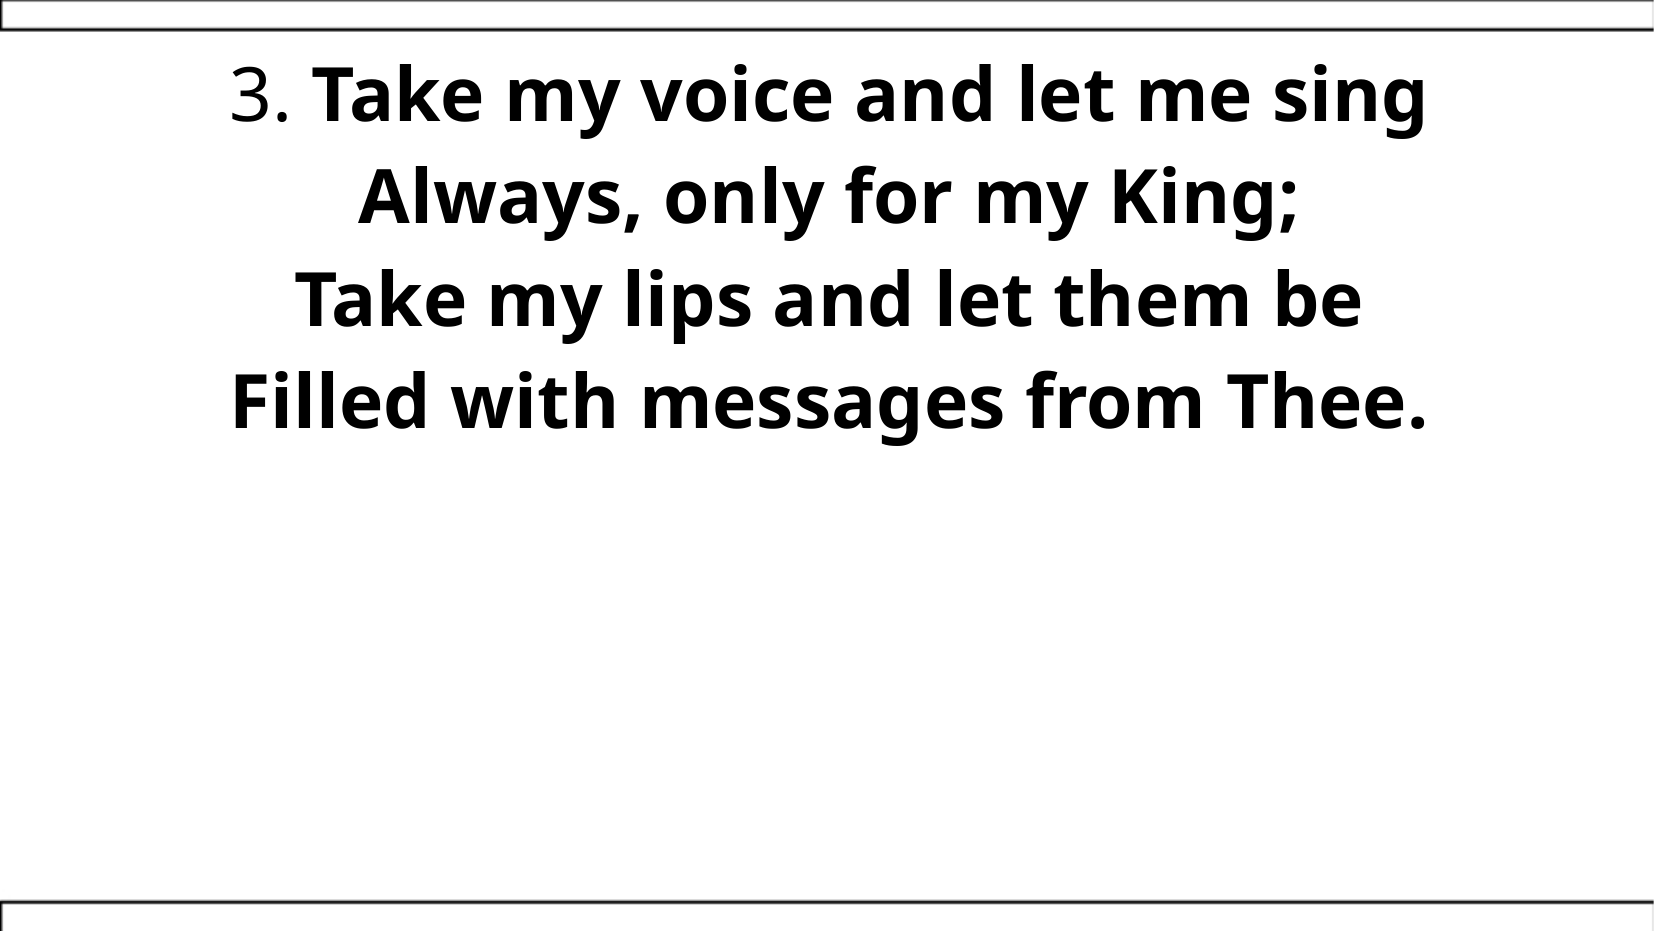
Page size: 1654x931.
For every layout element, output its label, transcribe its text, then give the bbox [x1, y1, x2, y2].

text_box 3. Take my voice and let me sing Always, only for my King; Take my lips and let them be Filled with messages from Thee. [132, 33, 1528, 469]
picture [0, 0, 1654, 931]
